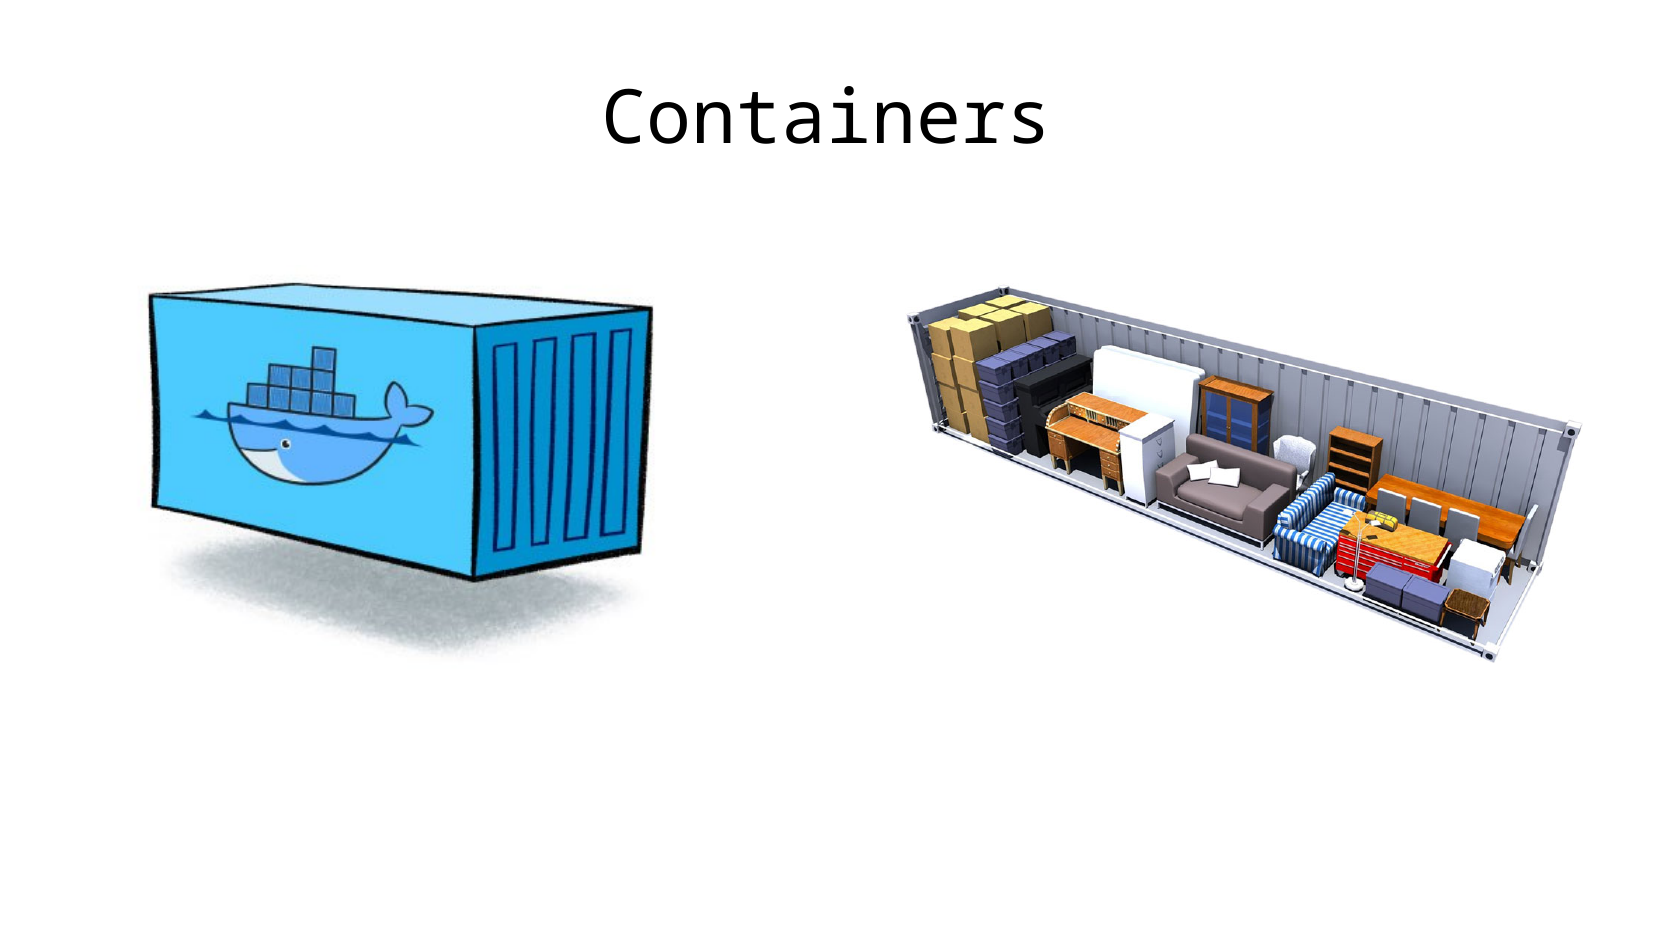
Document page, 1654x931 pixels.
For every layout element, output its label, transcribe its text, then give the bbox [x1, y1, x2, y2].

picture [48, 265, 750, 680]
picture [905, 283, 1583, 663]
title Containers [82, 37, 1571, 193]
